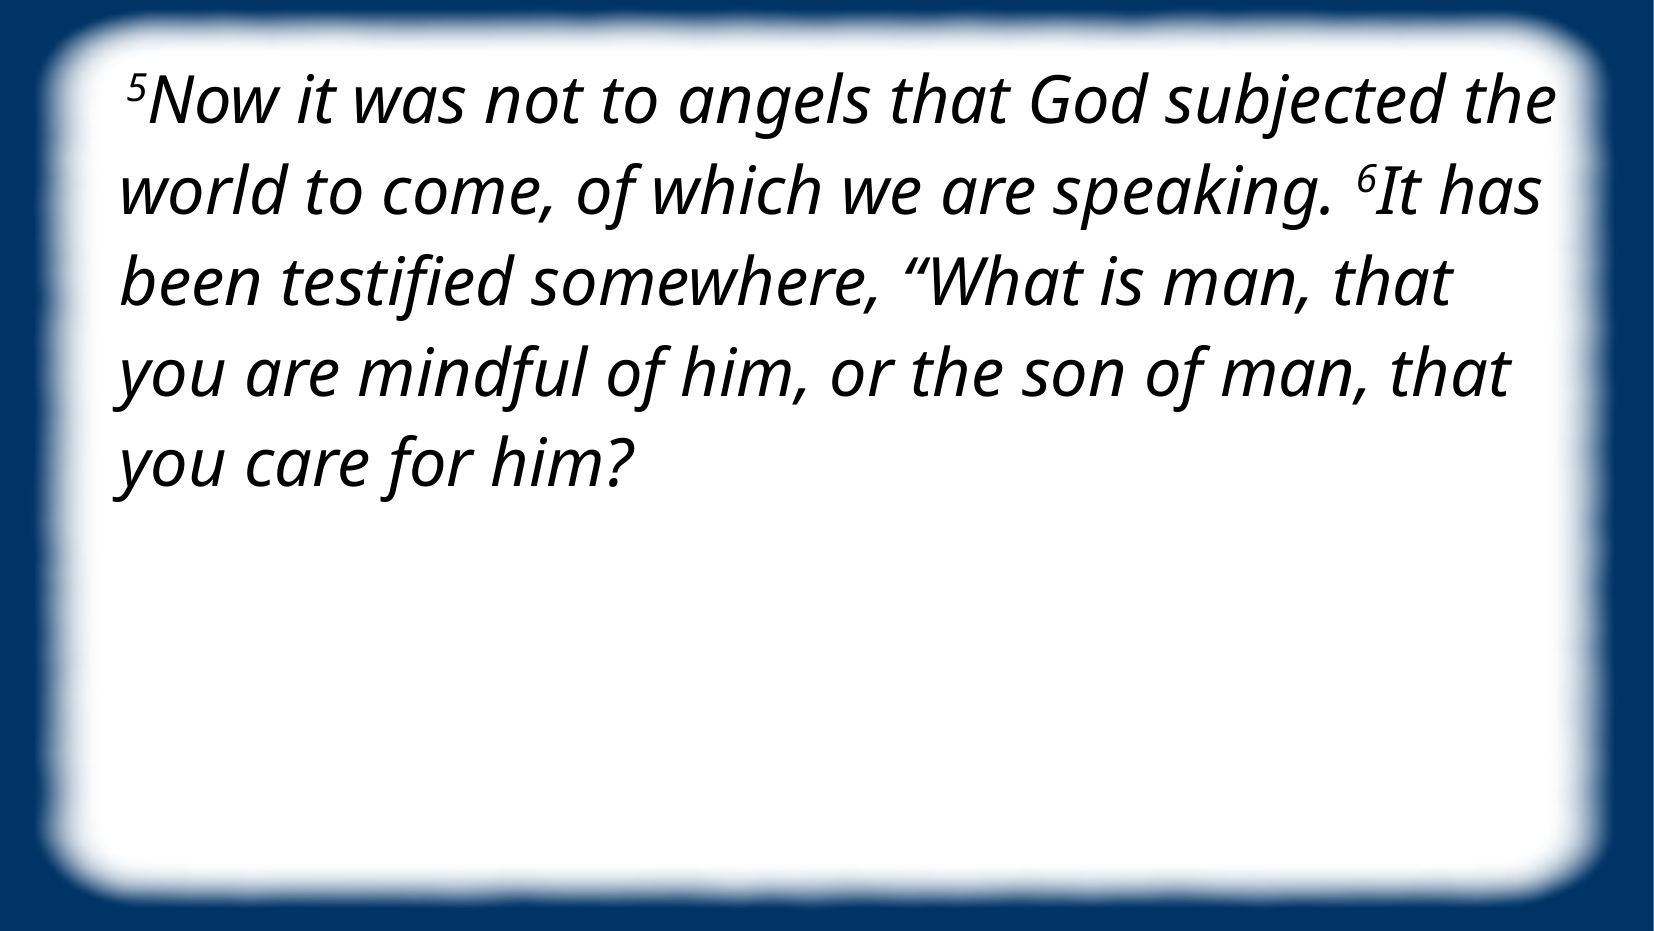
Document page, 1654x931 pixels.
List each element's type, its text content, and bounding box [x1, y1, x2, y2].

text_box 5Now it was not to angels that God subjected the world to come, of which we are speaking. 6It has been testified somewhere, “What is man, that you are mindful of him, or the son of man, that you care for him? [105, 45, 1576, 504]
picture [0, 0, 1654, 931]
